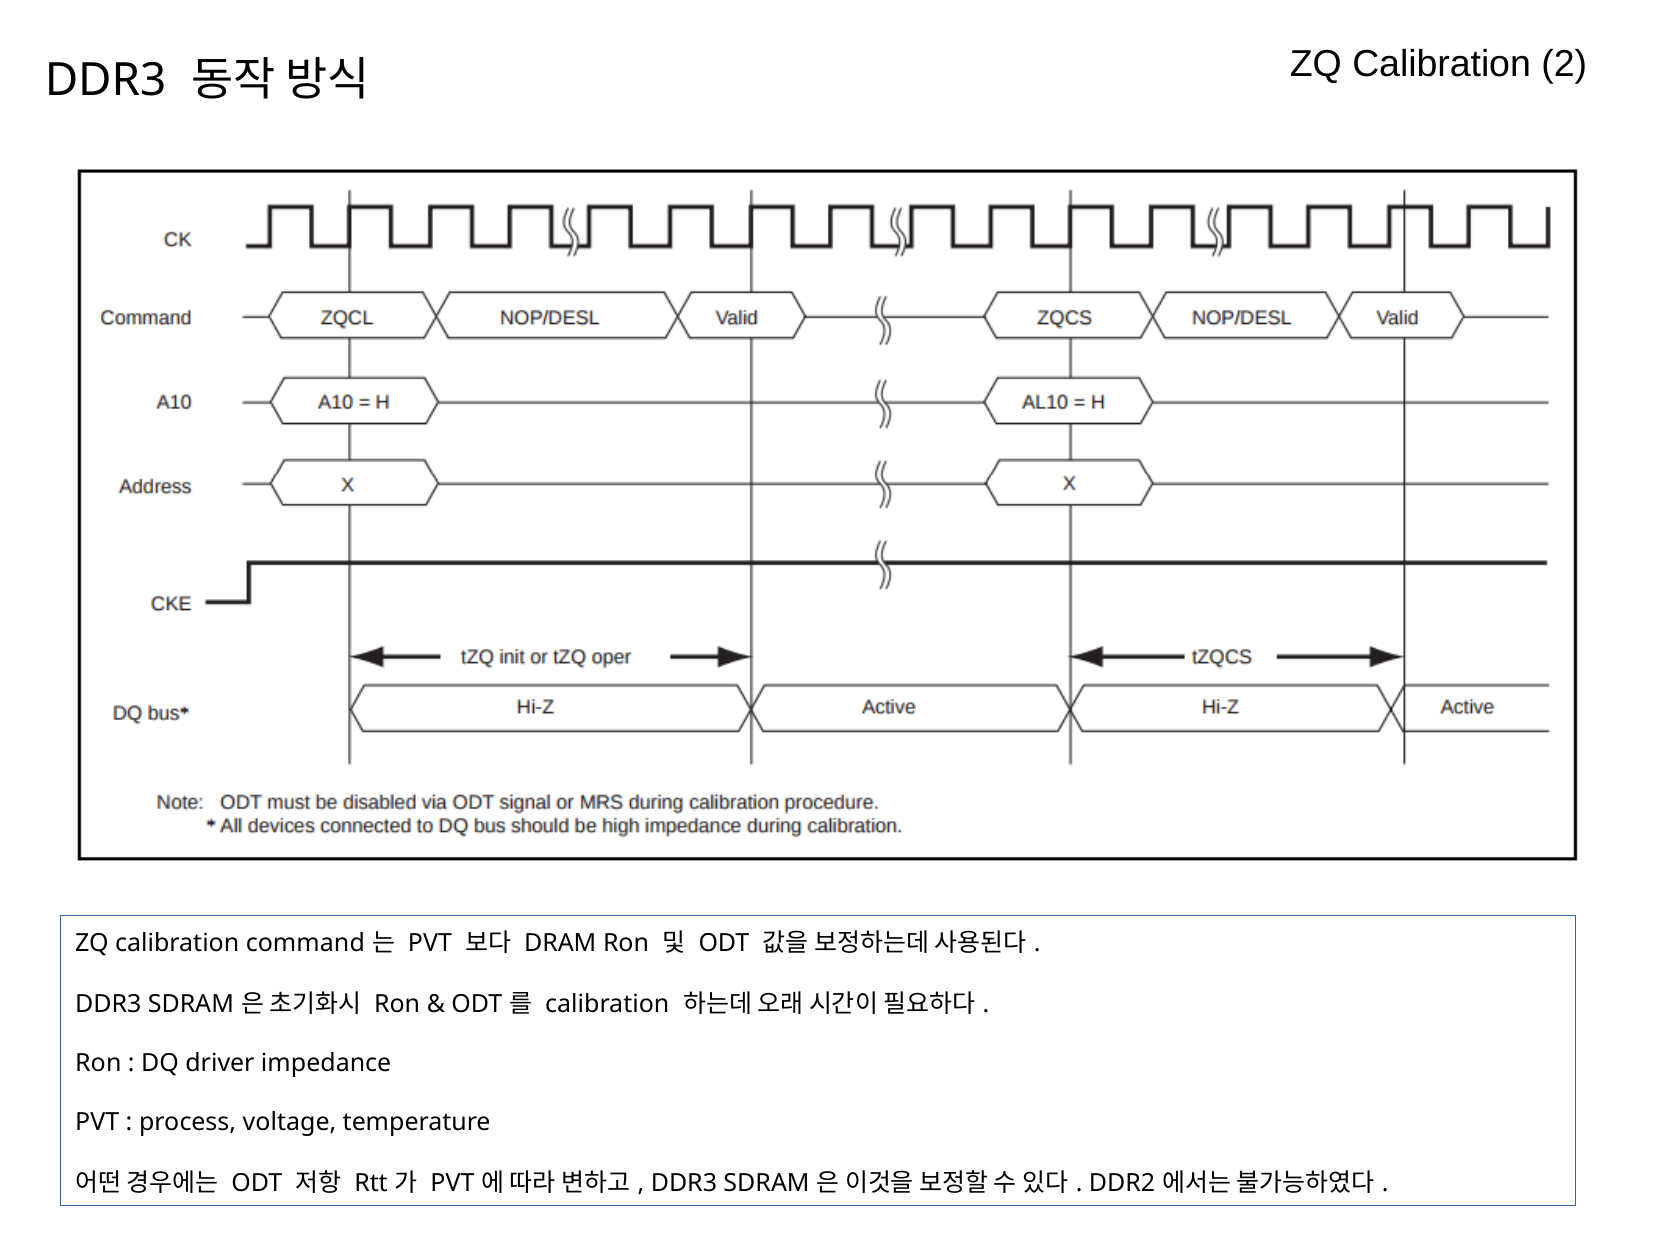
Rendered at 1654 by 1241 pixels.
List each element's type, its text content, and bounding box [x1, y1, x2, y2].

text_box DDR3 동작 방식 [30, 34, 466, 106]
picture [75, 162, 1582, 871]
text_box ZQ Calibration (2) [1275, 34, 1626, 106]
text_box ZQ calibration command는 PVT 보다 DRAM Ron 및 ODT 값을 보정하는데 사용된다. DDR3 SDRAM은 초기화시 Ron & ODT를 calibration 하는데 오래 시간이 필요하다. Ron : DQ driver impedance PVT : process, voltage, temperature 어떤 경우에는 ODT 저항 Rtt가 PVT에 따라 변하고, DDR3 SDRAM은 이것을 보정할 수 있다. DDR2에서는 불가능하였다. [60, 915, 1576, 1180]
